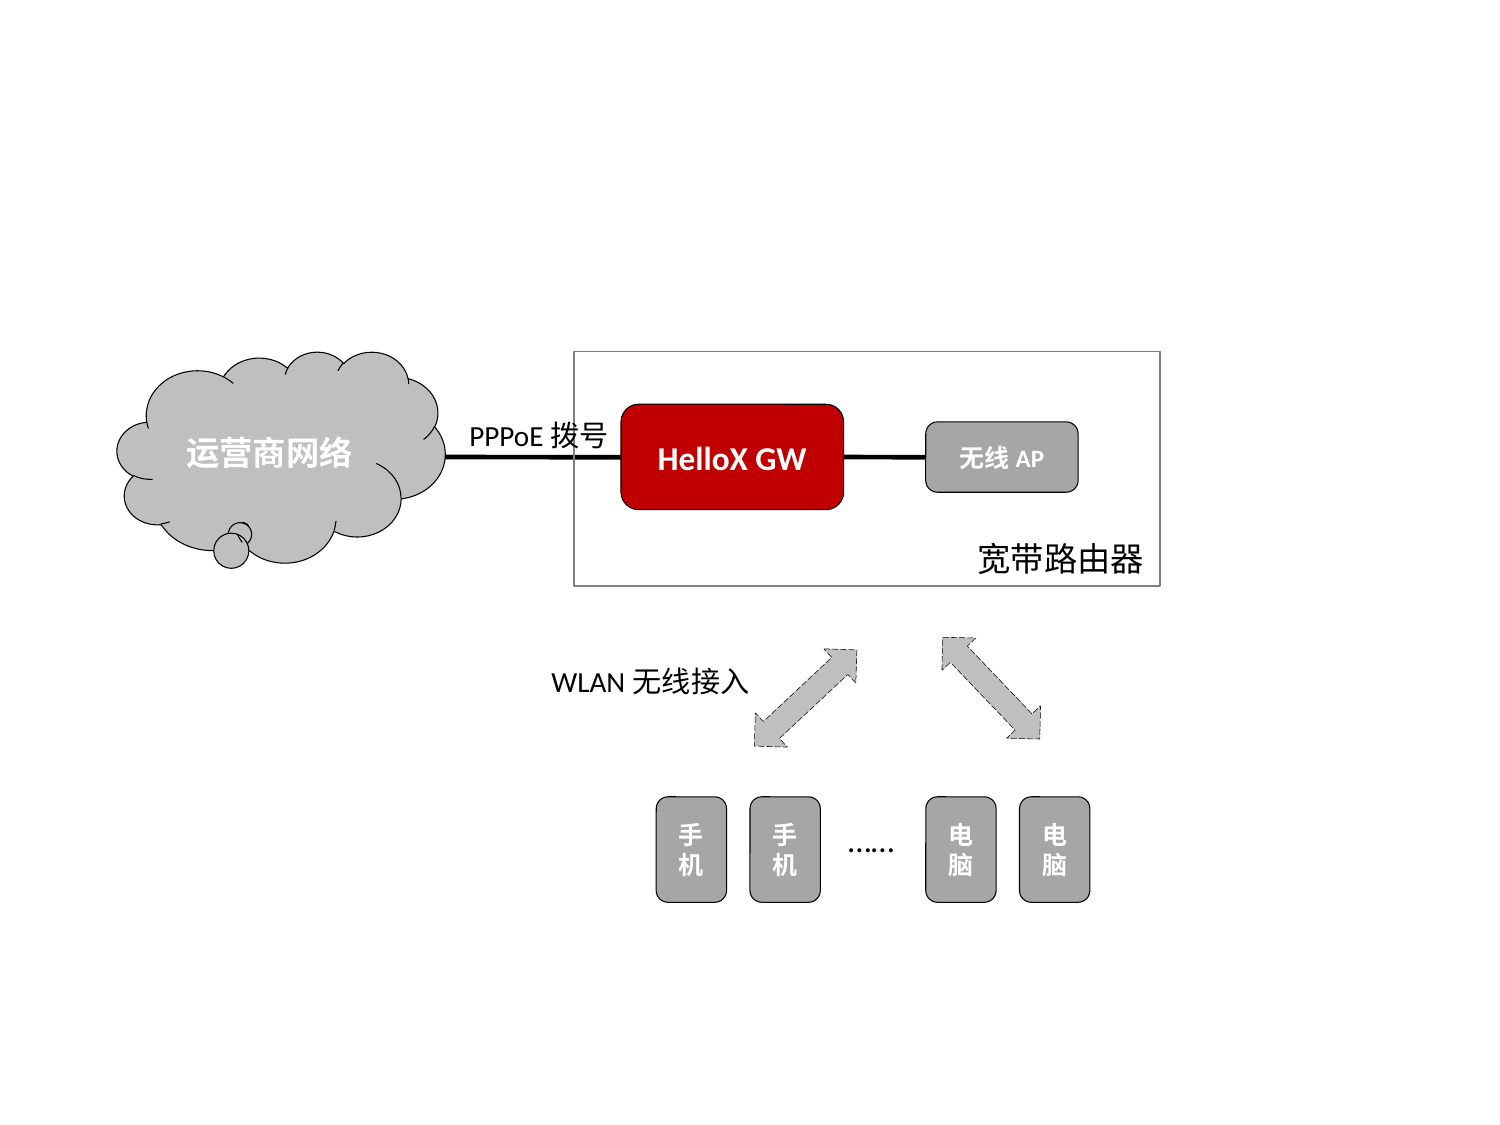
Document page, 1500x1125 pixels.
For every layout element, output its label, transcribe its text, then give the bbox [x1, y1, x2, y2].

text_box 无线AP [925, 421, 1079, 493]
text_box 手机 [749, 796, 821, 903]
text_box [754, 648, 857, 748]
text_box [941, 637, 1041, 740]
text_box …… [833, 811, 910, 867]
text_box 电脑 [925, 796, 997, 903]
text_box WLAN无线接入 [536, 656, 765, 707]
text_box 宽带路由器 [962, 530, 1159, 586]
text_box 手机 [656, 796, 727, 903]
text_box PPPoE拨号 [454, 410, 624, 460]
text_box 运营商网络 [116, 352, 446, 569]
text_box 电脑 [1019, 796, 1090, 903]
text_box HelloX GW [620, 404, 844, 510]
